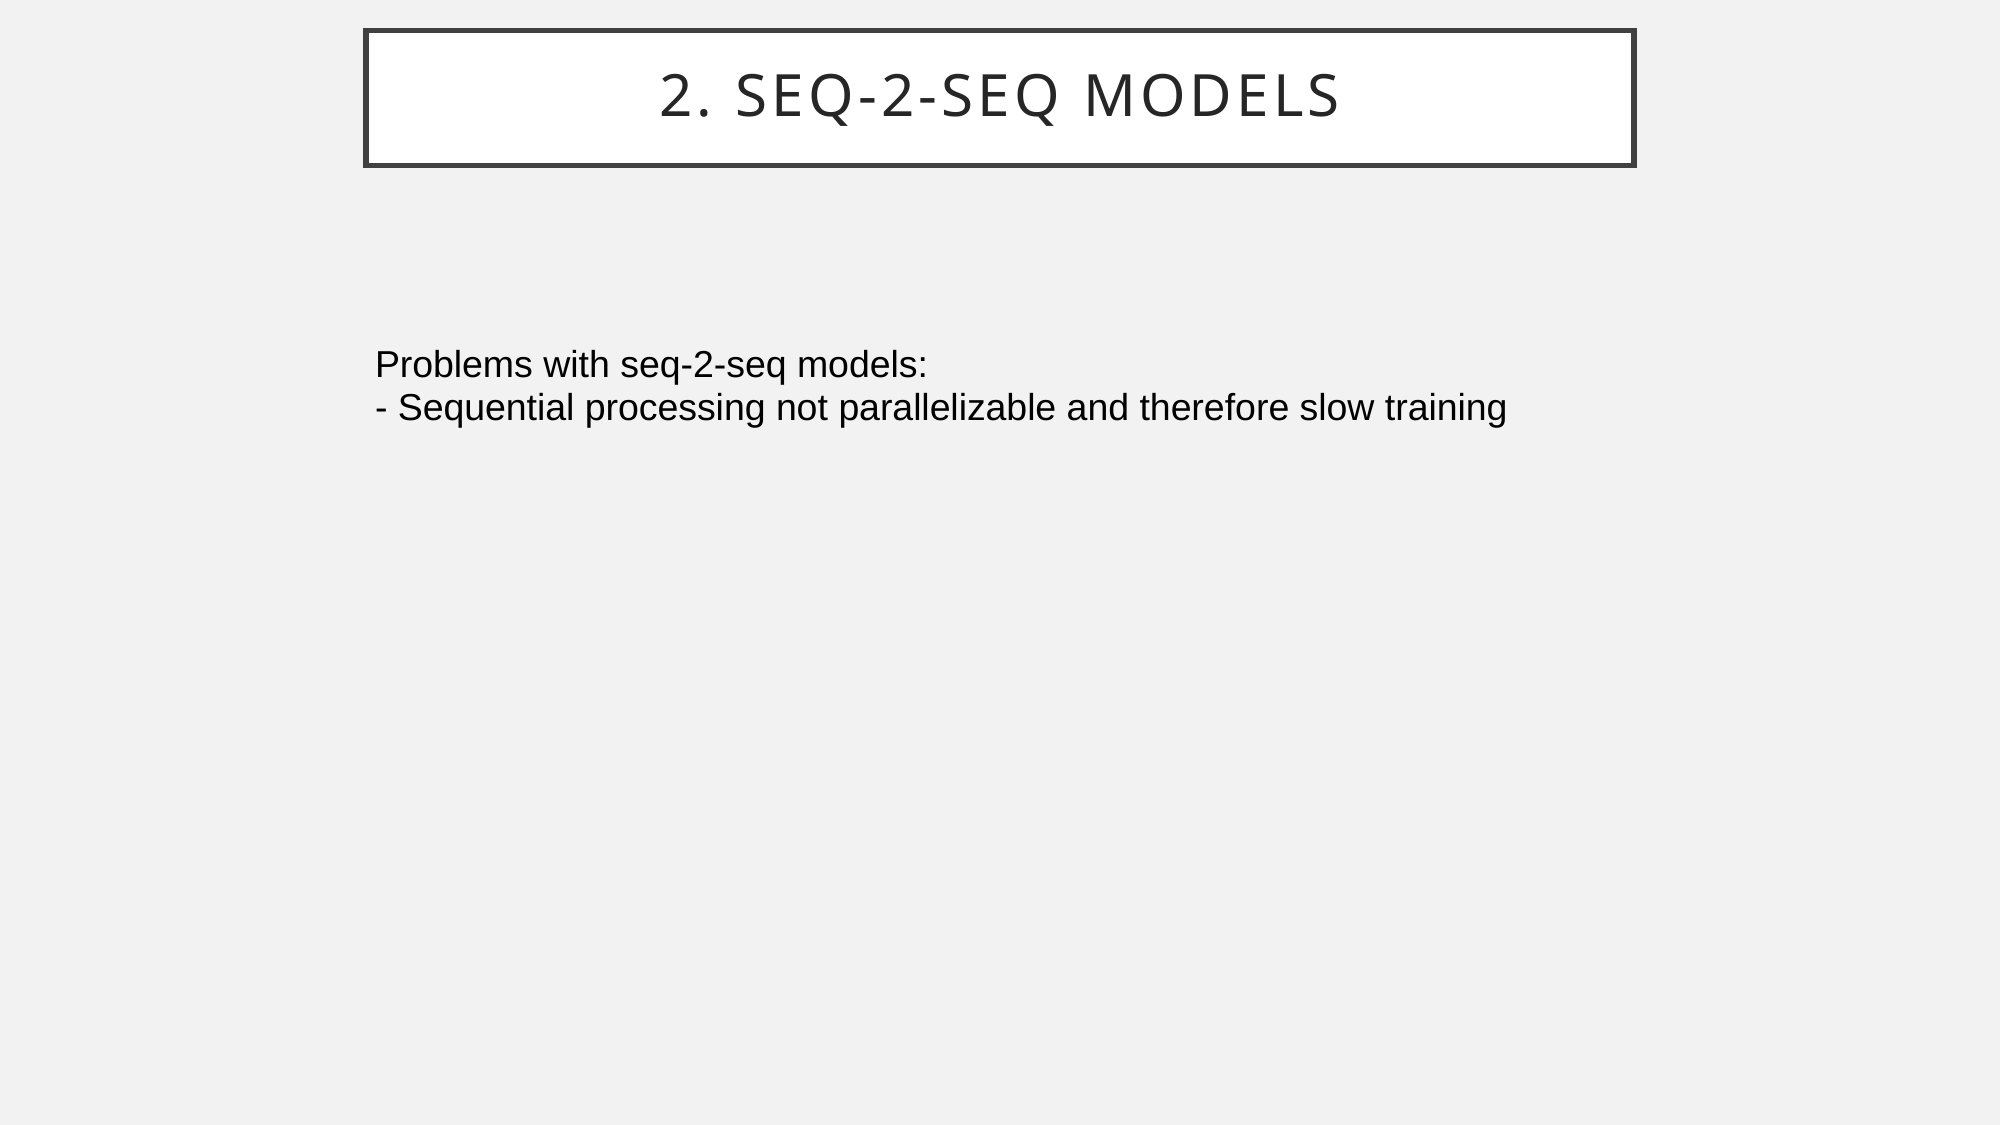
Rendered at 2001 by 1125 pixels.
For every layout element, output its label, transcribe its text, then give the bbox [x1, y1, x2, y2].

text_box Problems with seq-2-seq models: - Sequential processing not parallelizable and therefore slow training [360, 336, 1523, 436]
title 2. Seq-2-seq models [366, 30, 1634, 166]
